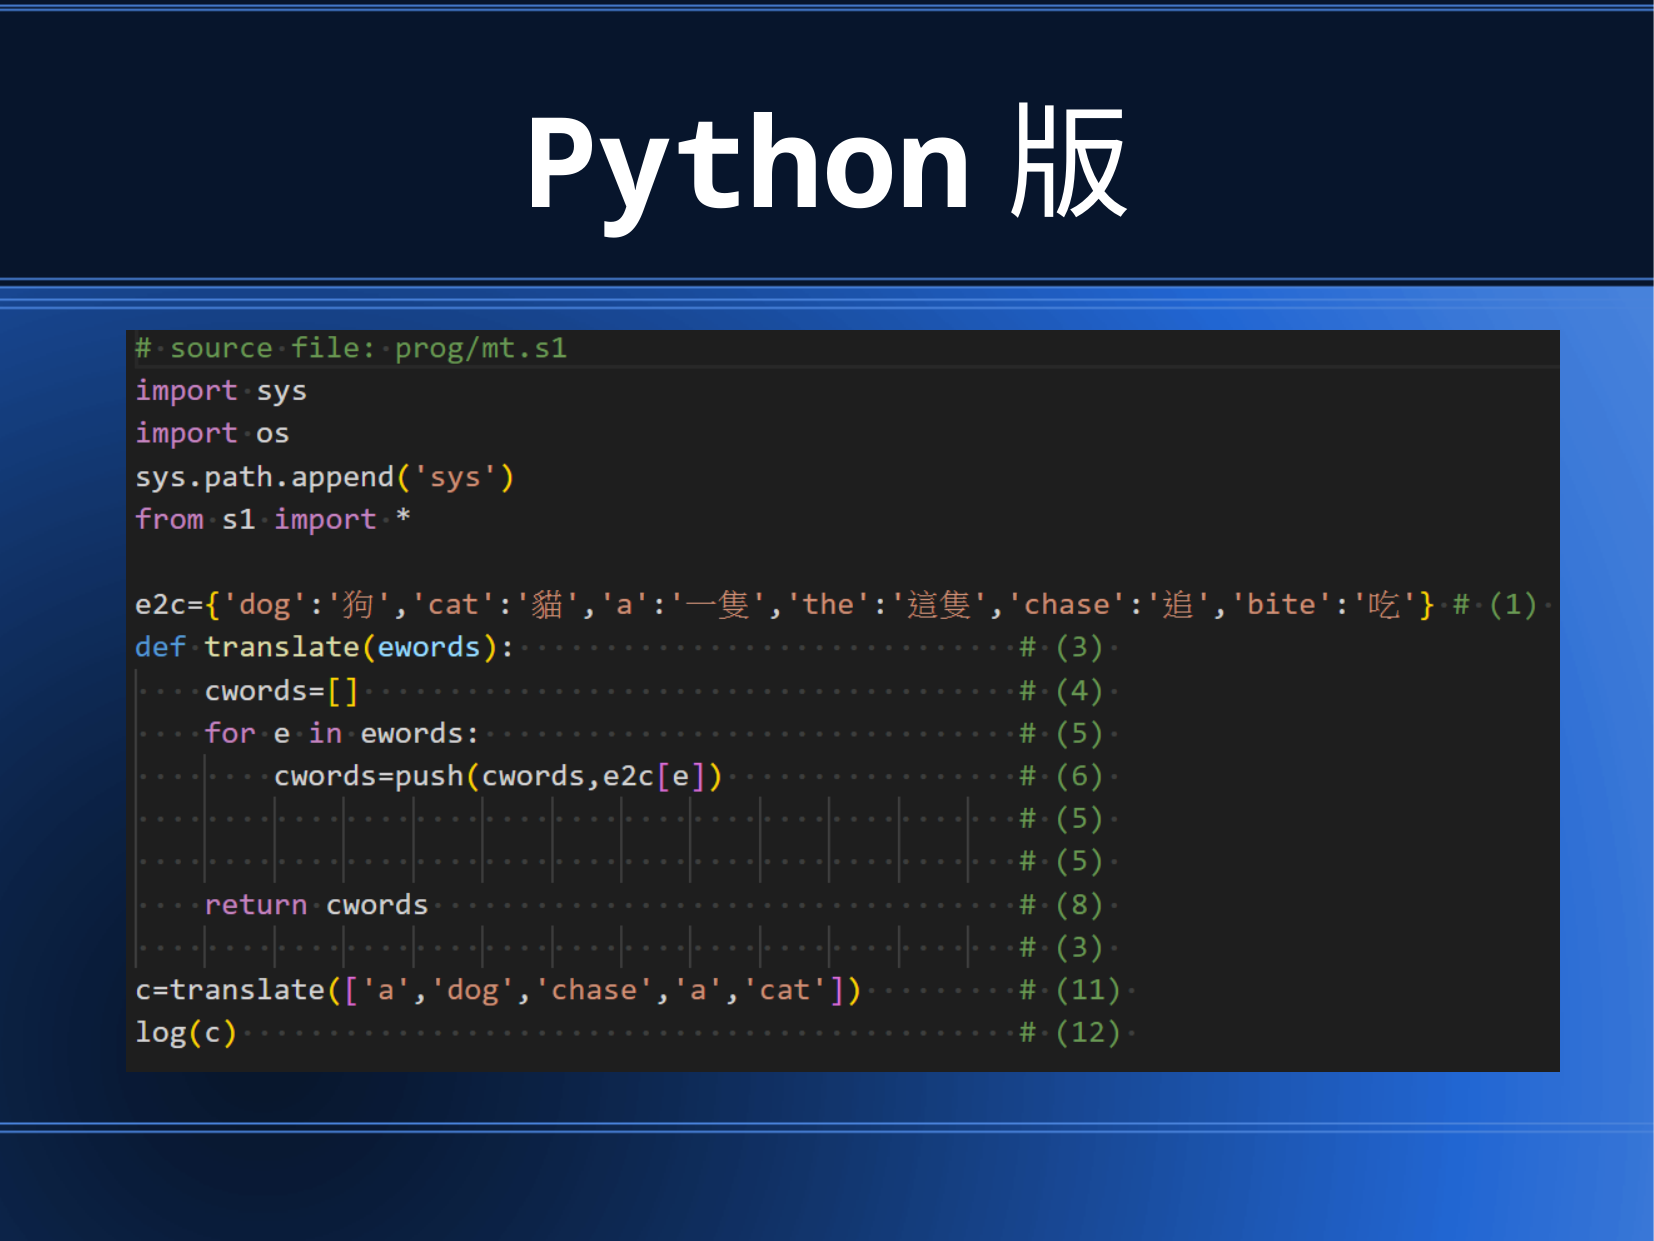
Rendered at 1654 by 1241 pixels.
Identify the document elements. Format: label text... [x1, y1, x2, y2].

title Python版 [82, 49, 1571, 257]
picture [0, 0, 1654, 1241]
